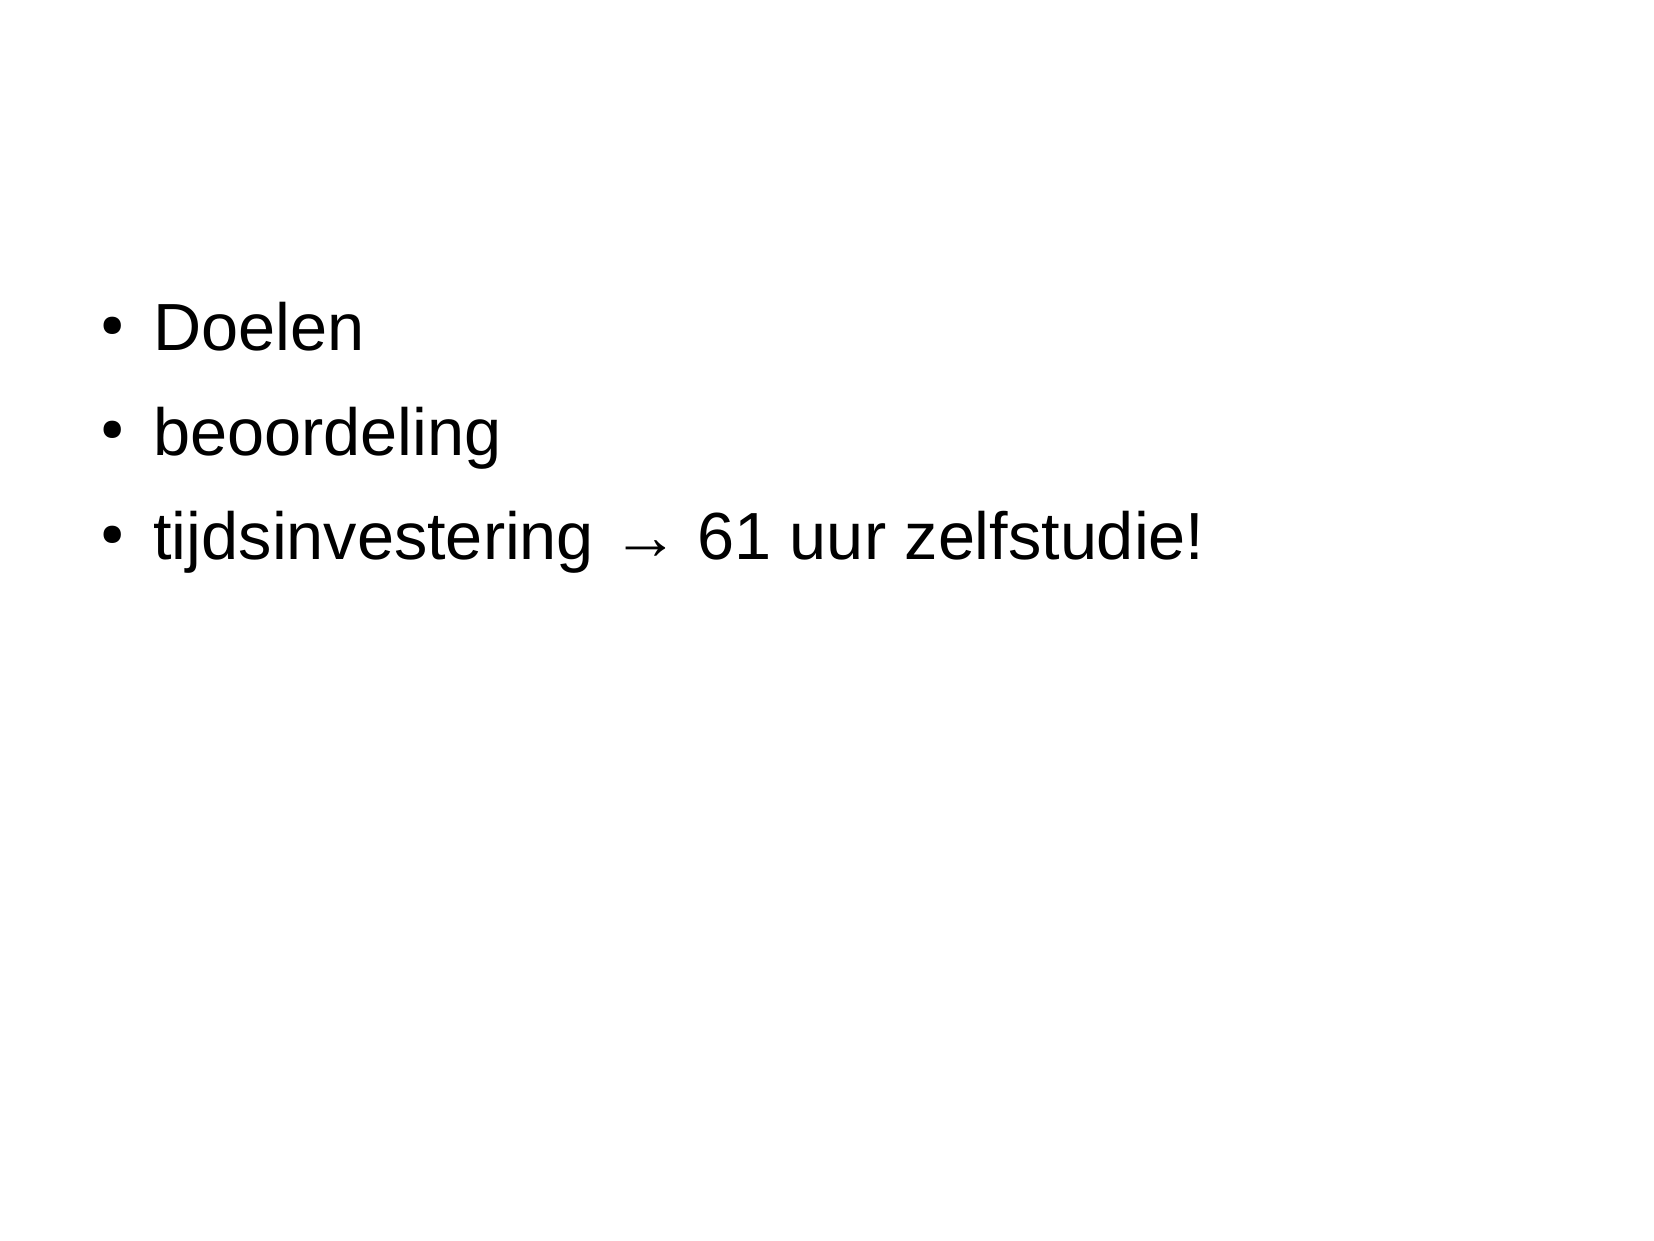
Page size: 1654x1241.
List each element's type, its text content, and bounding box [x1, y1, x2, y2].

list Doelen beoordeling tijdsinvestering → 61 uur zelfstudie! [82, 290, 1571, 1109]
